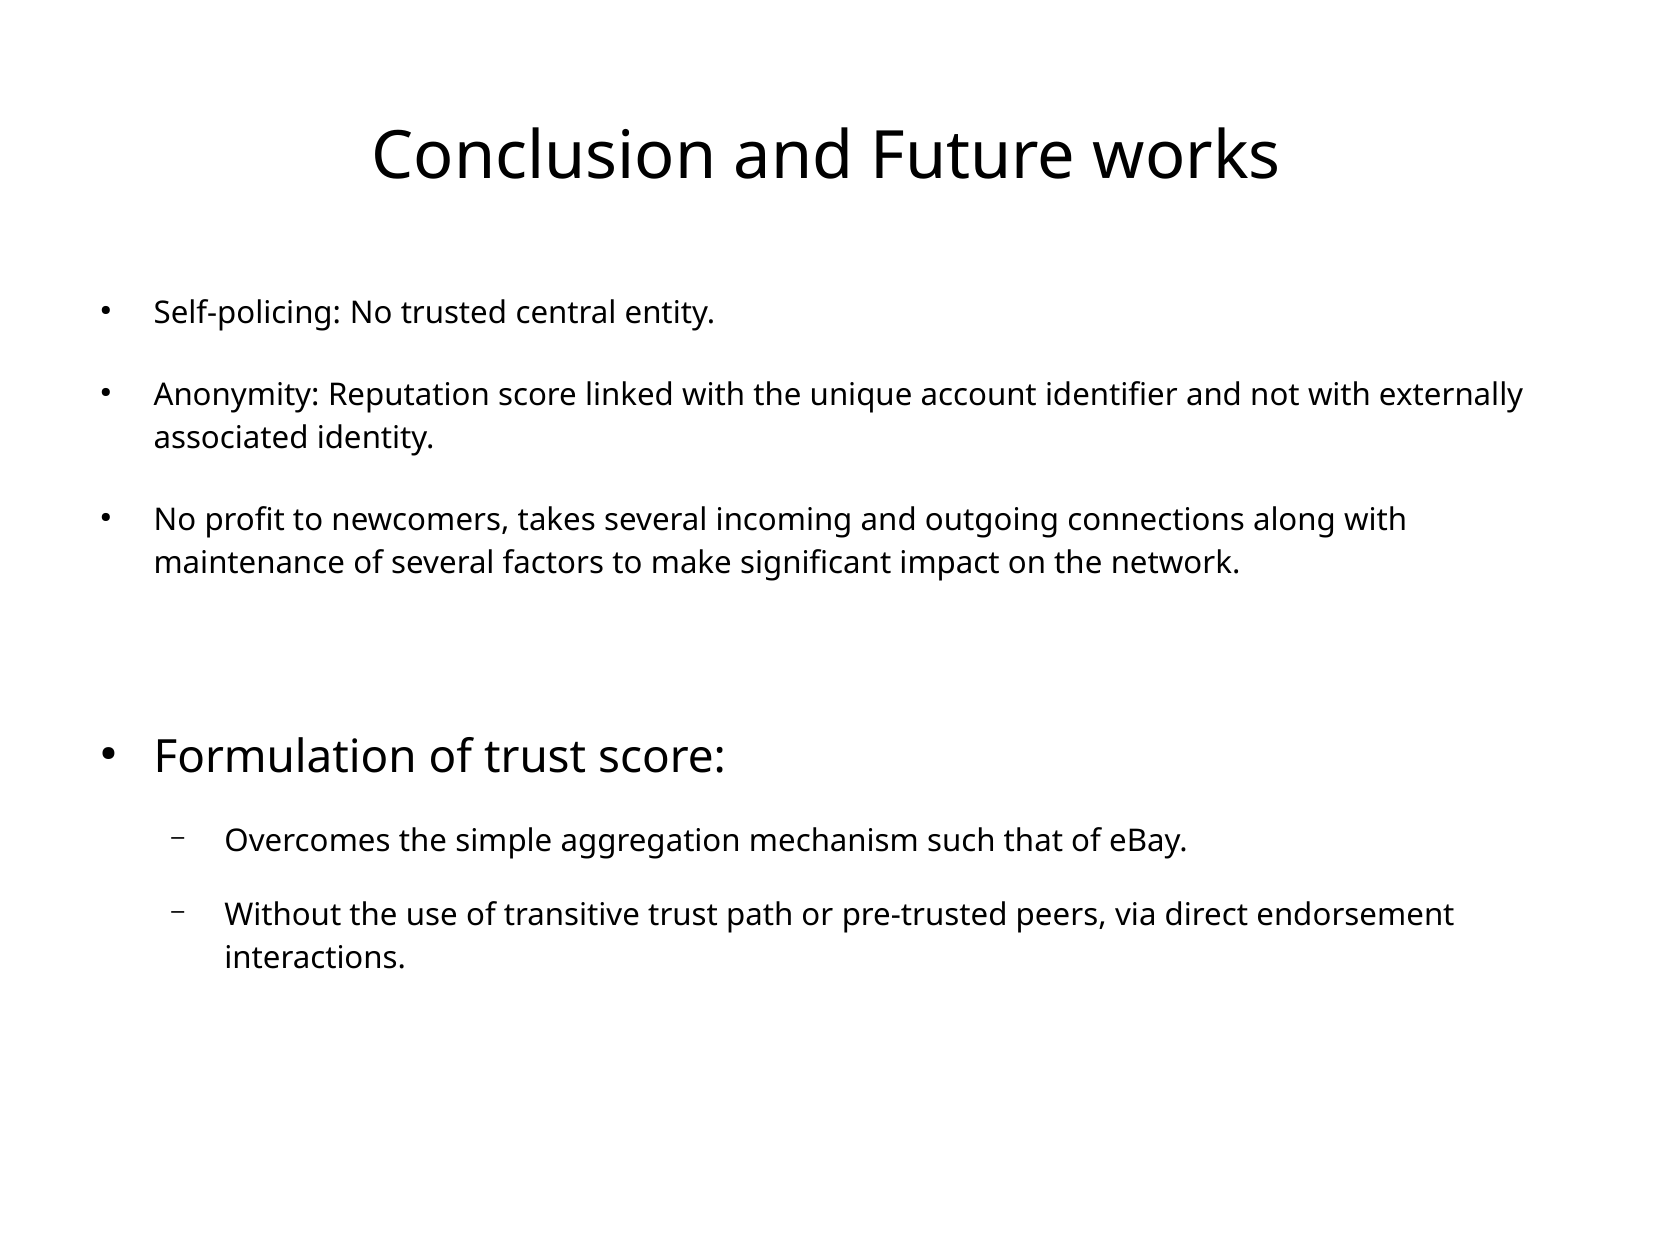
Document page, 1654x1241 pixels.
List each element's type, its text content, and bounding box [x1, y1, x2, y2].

title Conclusion and Future works [82, 49, 1571, 257]
list Self-policing: No trusted central entity. Anonymity: Reputation score linked with the unique account identifier and not with externally associated identity. No profit to newcomers, takes several incoming and outgoing connections along with maintenance of several factors to make significant impact on the network. Formulation of trust score: Overcomes the simple aggregation mechanism such that of eBay. Without the use of transitive trust path or pre-trusted peers, via direct endorsement interactions. [82, 290, 1571, 1010]
